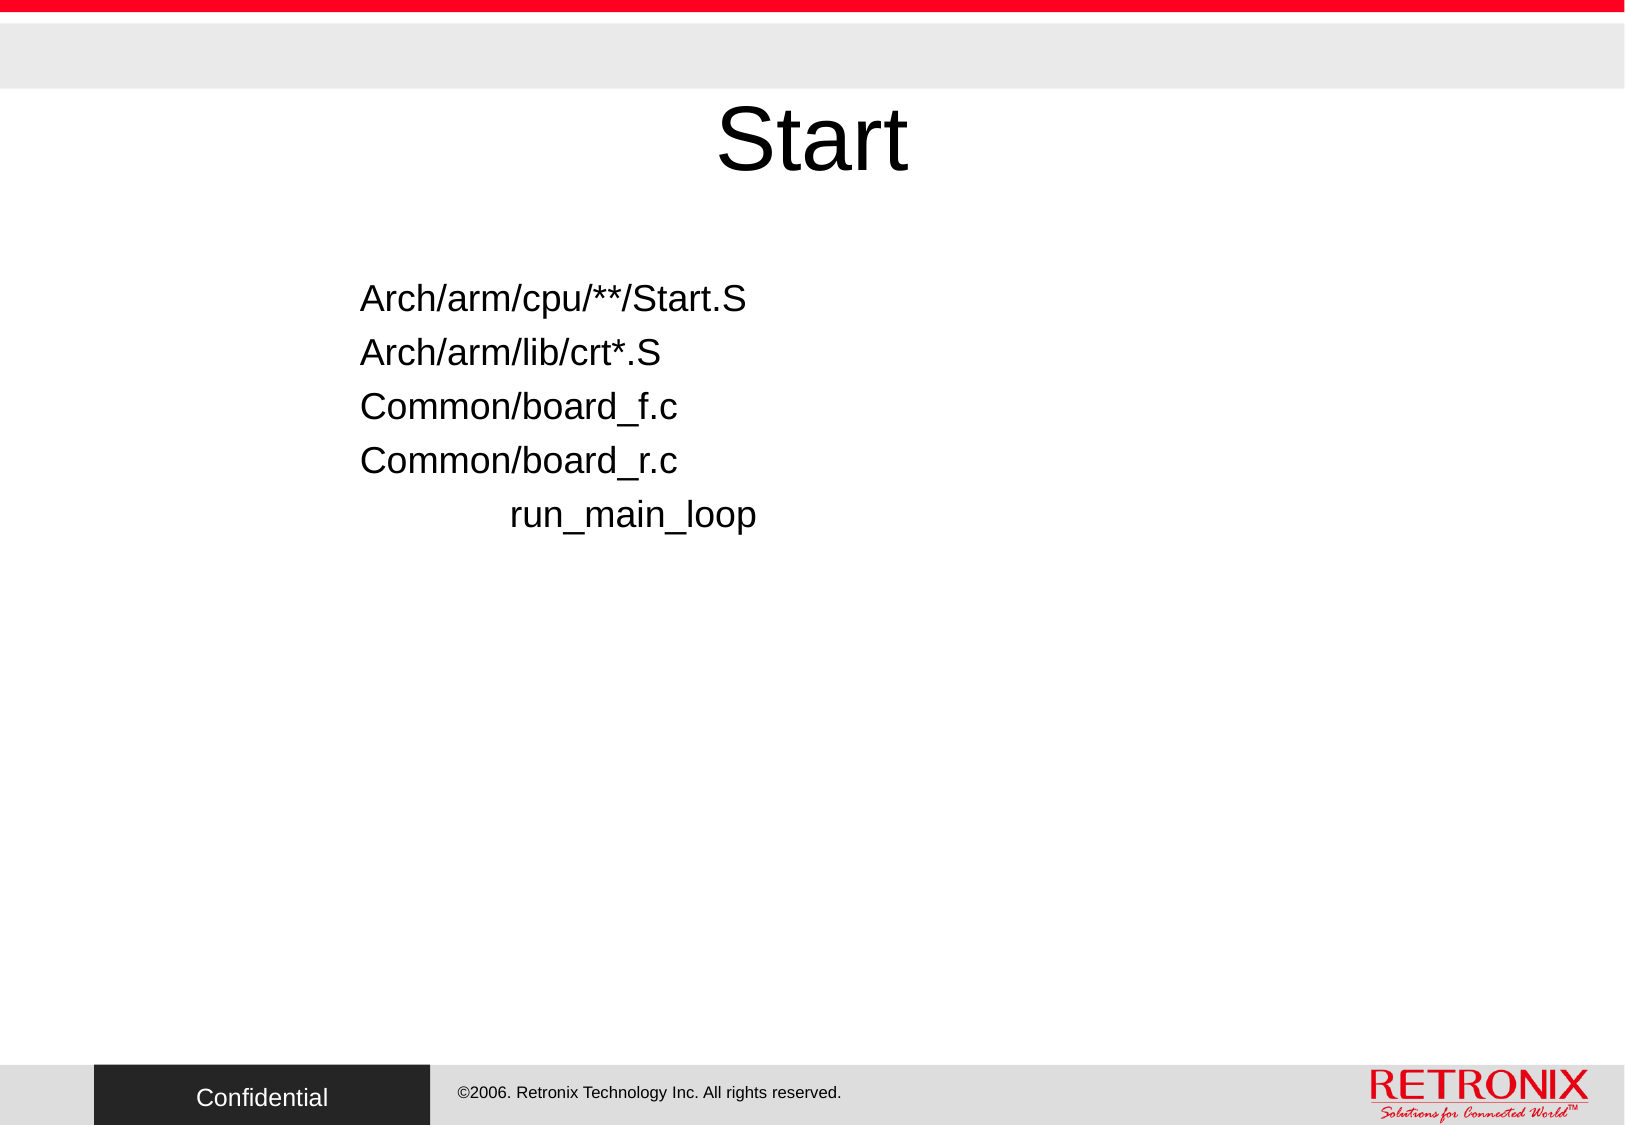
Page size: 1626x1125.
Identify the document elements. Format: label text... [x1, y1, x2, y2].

title Start [81, 44, 1544, 233]
picture [1367, 1067, 1592, 1125]
text_box Arch/arm/cpu/**/Start.S Arch/arm/lib/crt*.S Common/board_f.c Common/board_r.c run_main_loop [345, 270, 1276, 661]
